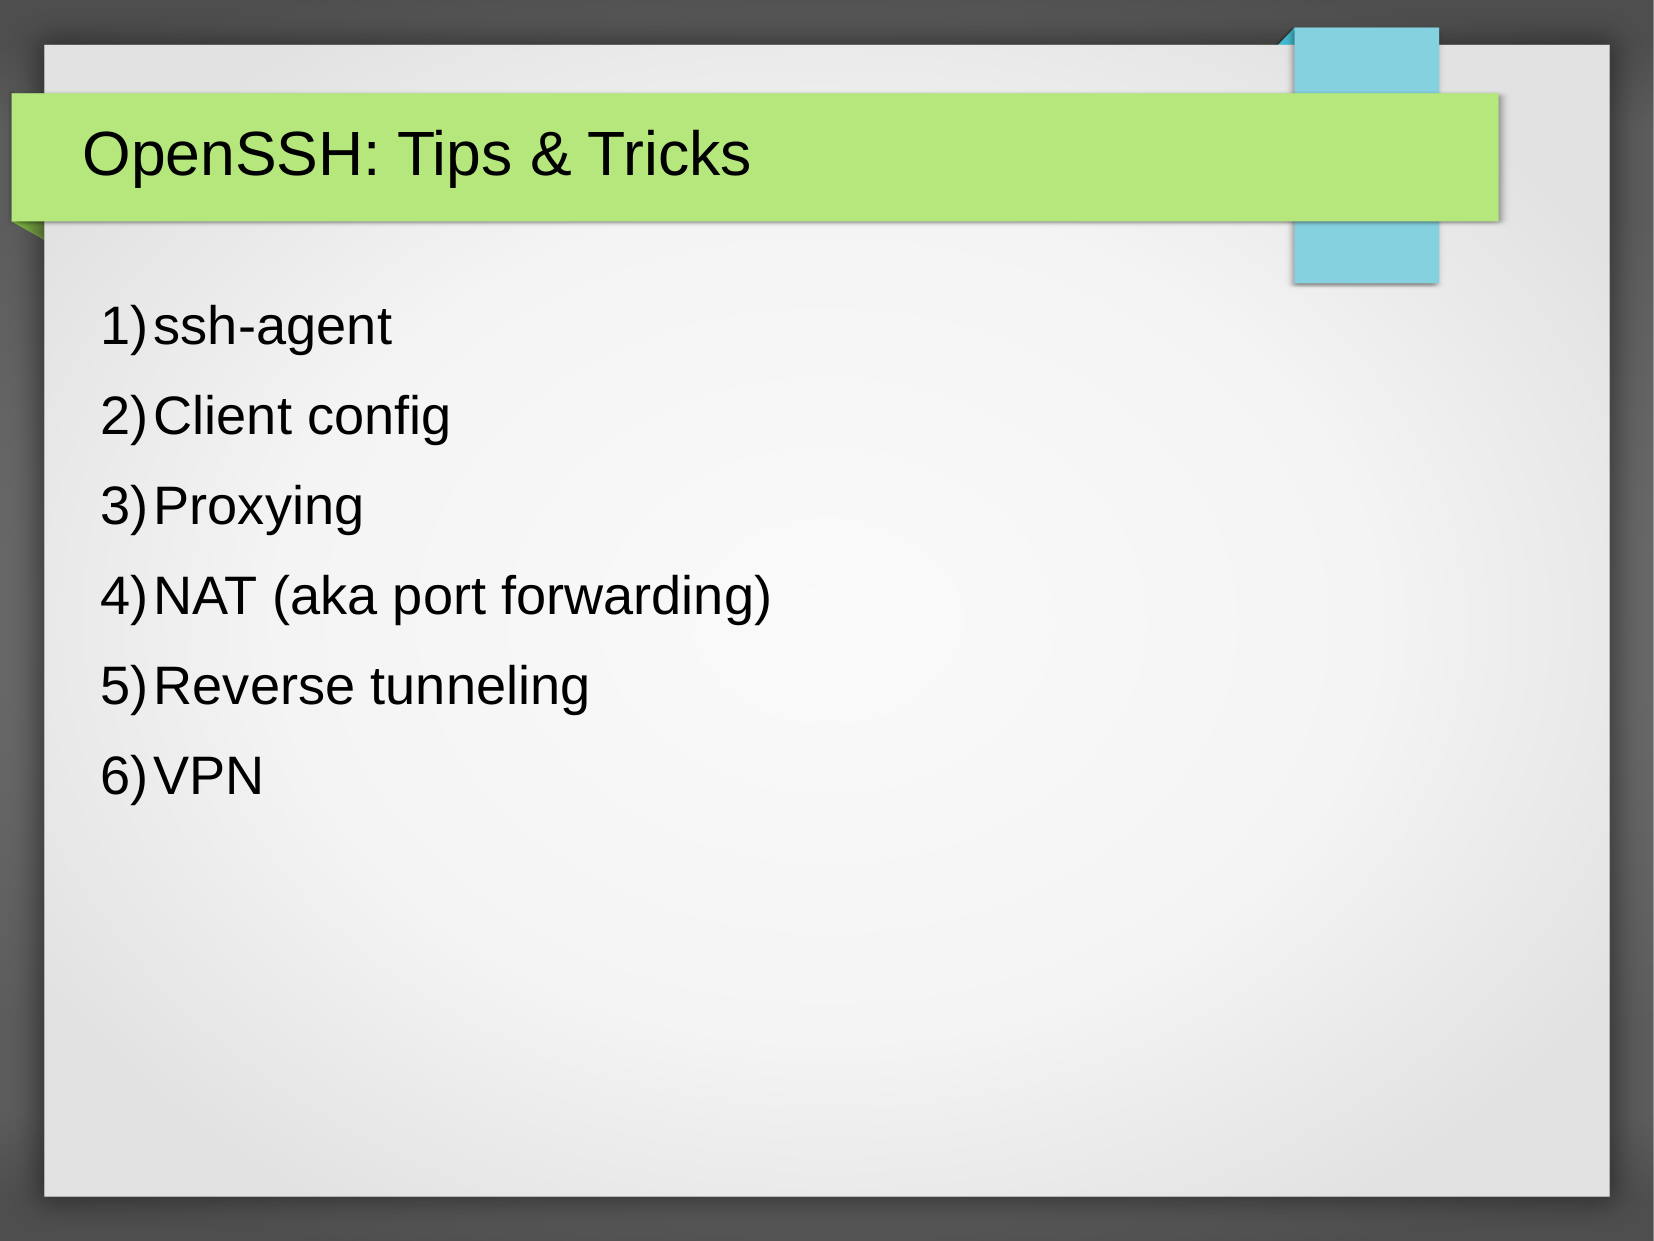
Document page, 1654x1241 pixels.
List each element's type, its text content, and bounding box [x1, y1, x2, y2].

title OpenSSH: Tips & Tricks [82, 94, 1264, 213]
picture [0, 0, 1654, 1241]
list ssh-agent Client config Proxying NAT (aka port forwarding) Reverse tunneling VPN [82, 295, 1571, 1015]
